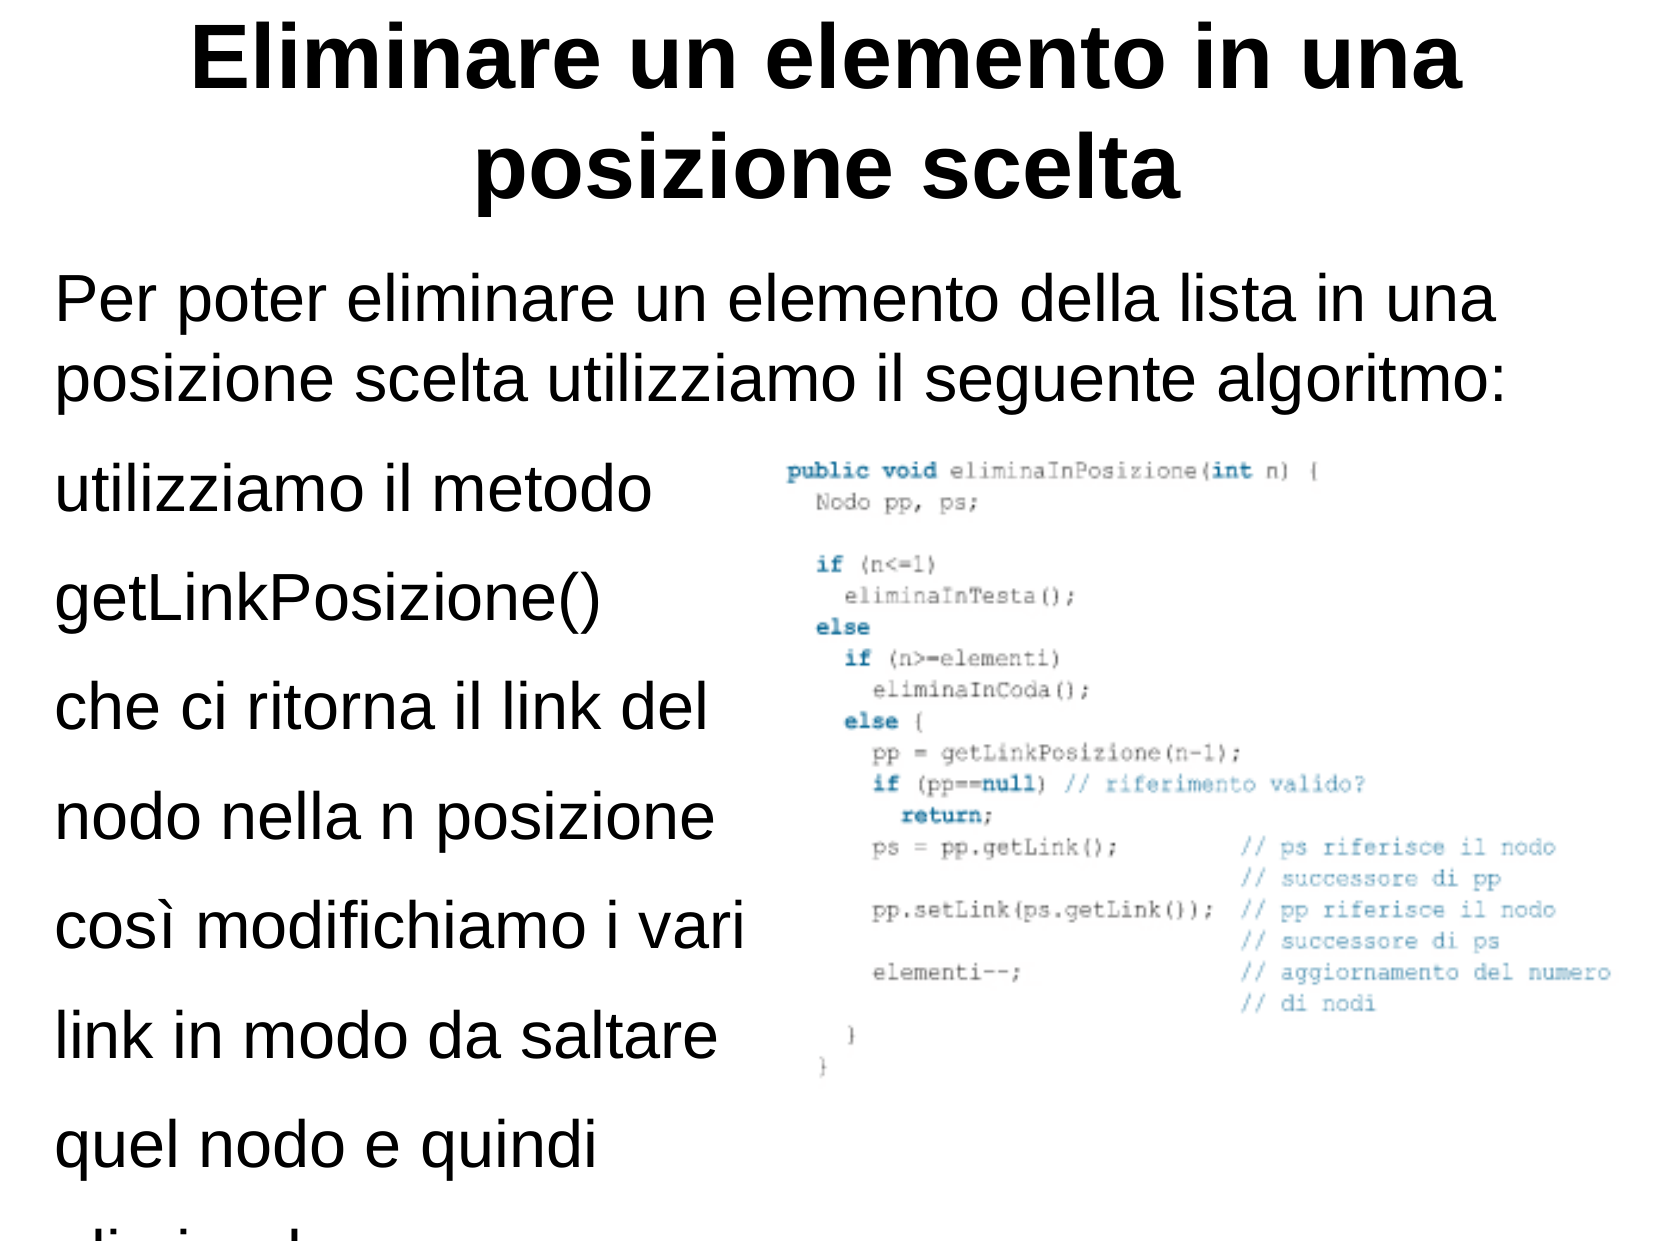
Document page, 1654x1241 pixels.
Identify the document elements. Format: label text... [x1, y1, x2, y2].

title Eliminare un elemento in una posizione scelta [0, 2, 1654, 211]
subtitle Per poter eliminare un elemento della lista in una posizione scelta utilizziamo il seguente algoritmo: utilizziamo il metodo getLinkPosizione() che ci ritorna il link del nodo nella n posizione così modifichiamo i vari link in modo da saltare quel nodo e quindi eliminarlo. [54, 255, 1600, 1241]
picture [756, 448, 1654, 1111]
